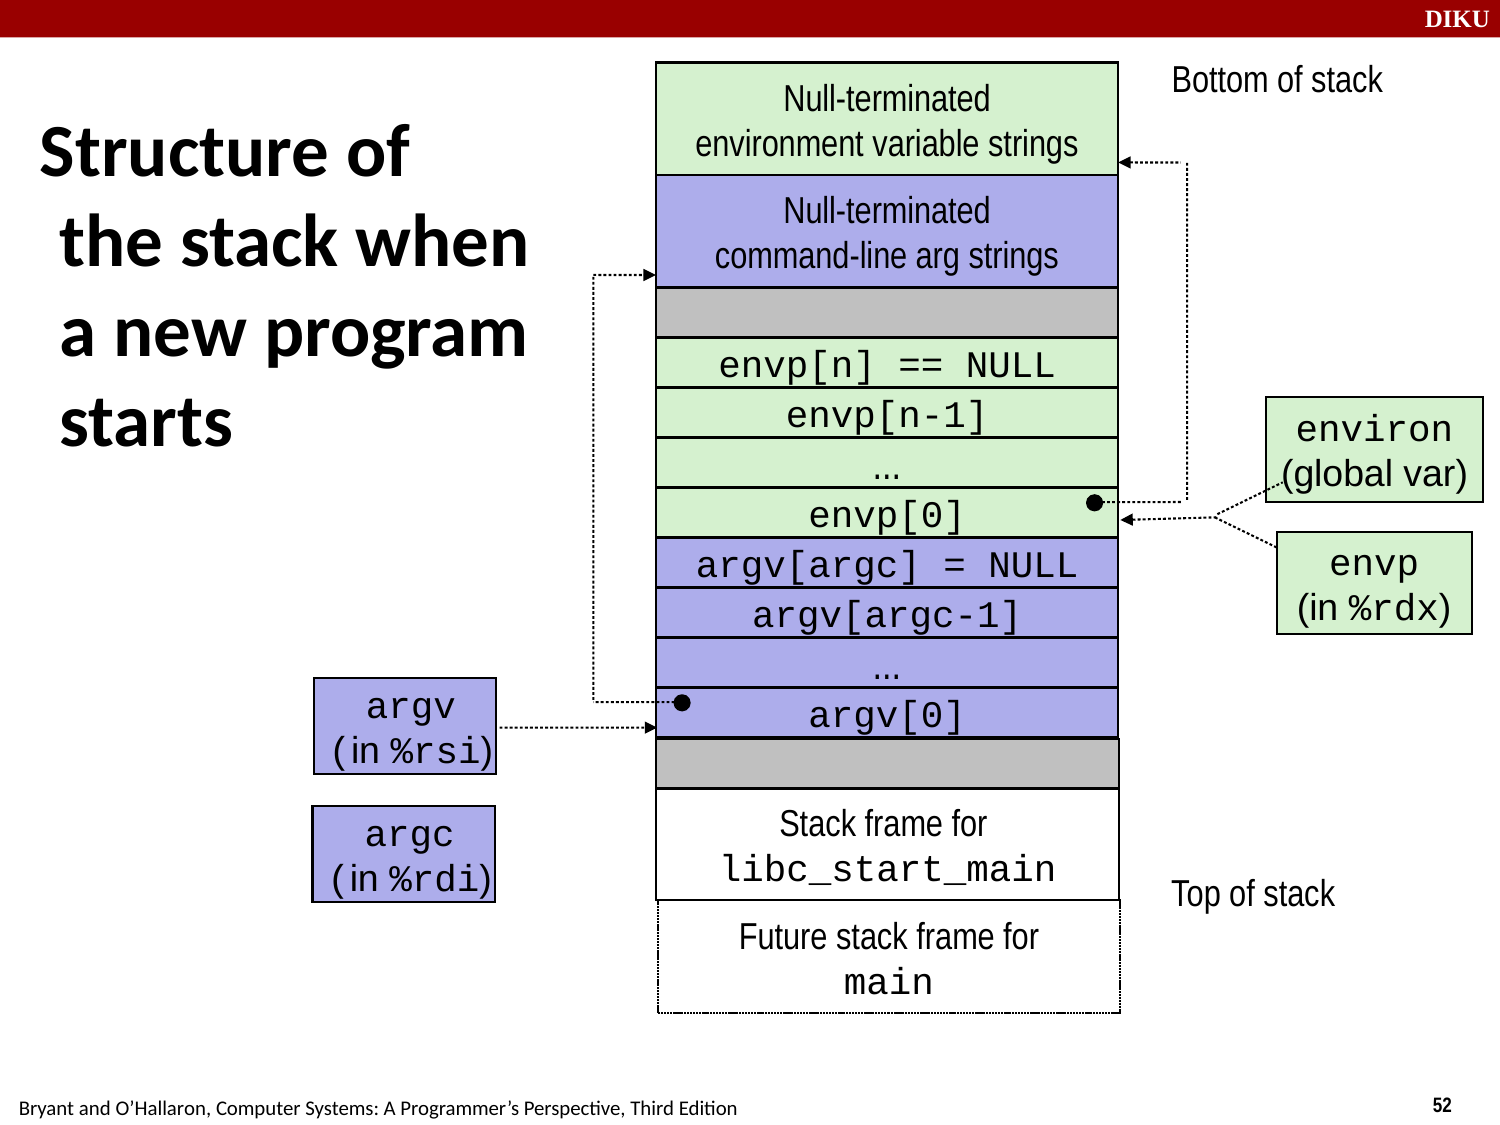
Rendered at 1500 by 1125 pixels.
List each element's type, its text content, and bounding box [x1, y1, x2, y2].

text_box Stack frame for libc_start_main [656, 789, 1119, 901]
text_box Null-terminated command-line arg strings [655, 174, 1119, 287]
text_box environ (global var) [1266, 396, 1483, 502]
text_box argc (in %rdi) [312, 806, 496, 902]
text_box Future stack frame for main [657, 900, 1121, 1013]
text_box argv (in %rsi) [313, 677, 497, 774]
text_box [655, 287, 1119, 337]
text_box [1087, 495, 1103, 511]
title Structure of the stack when a new program starts [24, 125, 560, 438]
text_box Top of stack [1156, 861, 1351, 922]
text_box [656, 738, 1119, 789]
text_box Bottom of stack [1156, 47, 1398, 108]
text_box Null-terminated environment variable strings [655, 62, 1119, 174]
text_box ... [655, 437, 1119, 487]
text_box envp (in %rdx) [1276, 532, 1472, 634]
text_box argv[0] [655, 687, 1119, 738]
text_box ... [655, 637, 1119, 687]
text_box envp[n] == NULL [655, 337, 1119, 387]
text_box argv[argc] = NULL [655, 537, 1119, 587]
text_box envp[0] [655, 487, 1119, 537]
text_box argv[argc-1] [655, 587, 1119, 637]
text_box envp[n-1] [655, 387, 1119, 437]
text_box [674, 695, 690, 711]
